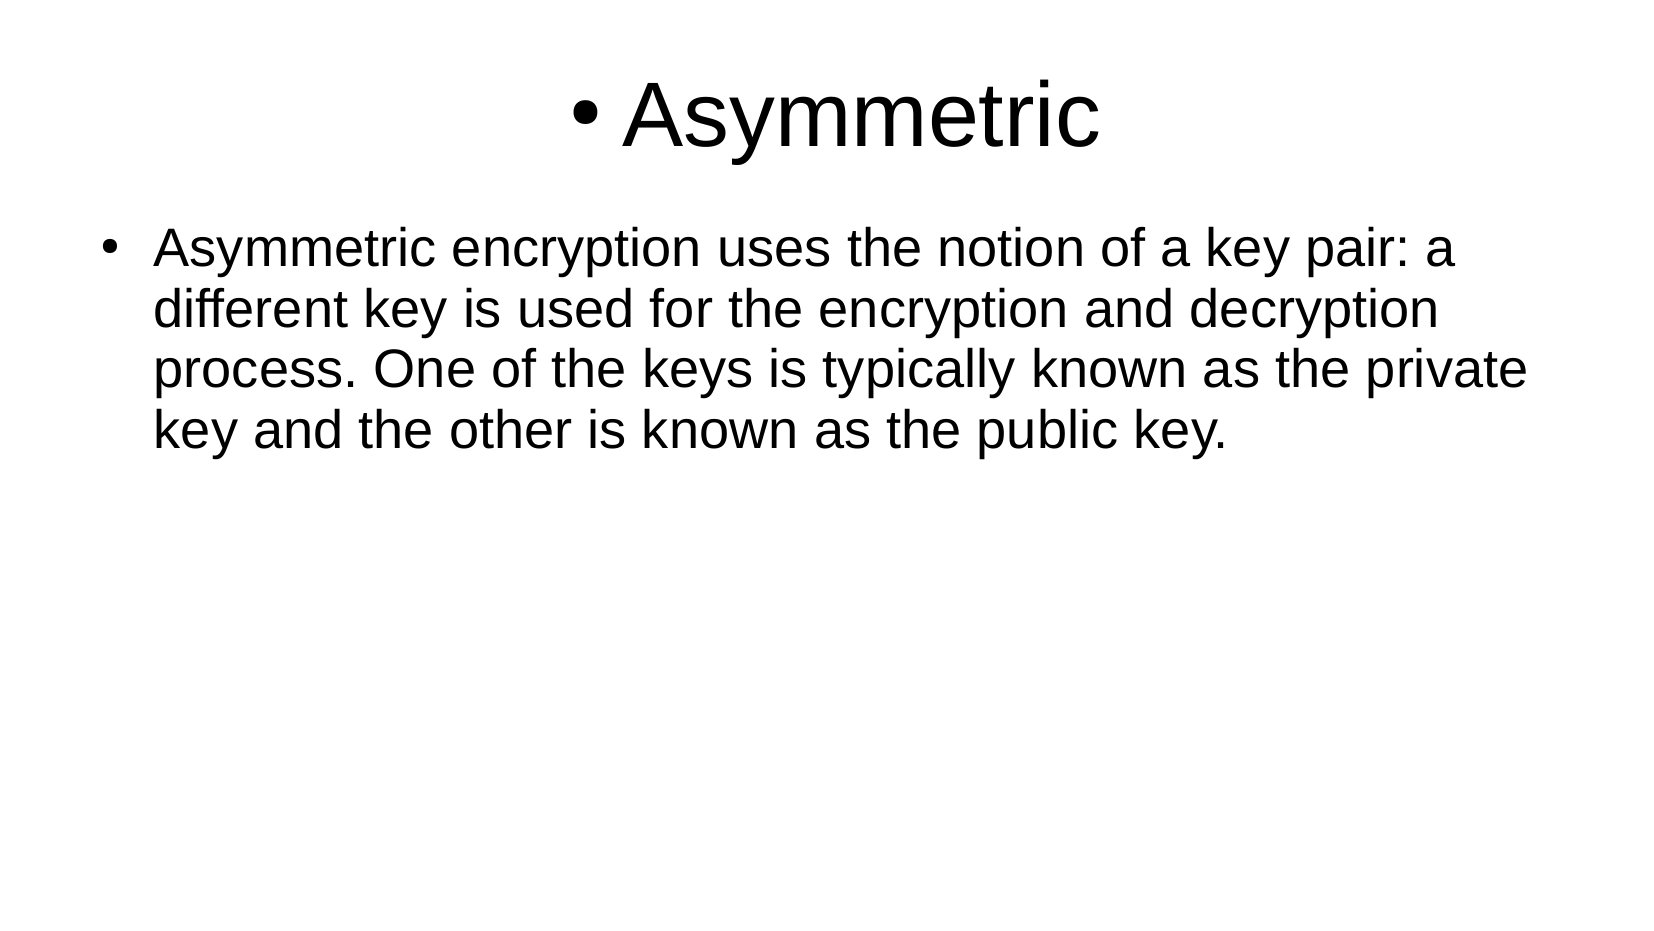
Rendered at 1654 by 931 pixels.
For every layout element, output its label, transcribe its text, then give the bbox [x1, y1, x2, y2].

title Asymmetric [82, 37, 1571, 193]
list Asymmetric encryption uses the notion of a key pair: a different key is used for the encryption and decryption process. One of the keys is typically known as the private key and the other is known as the public key. [82, 217, 1571, 758]
